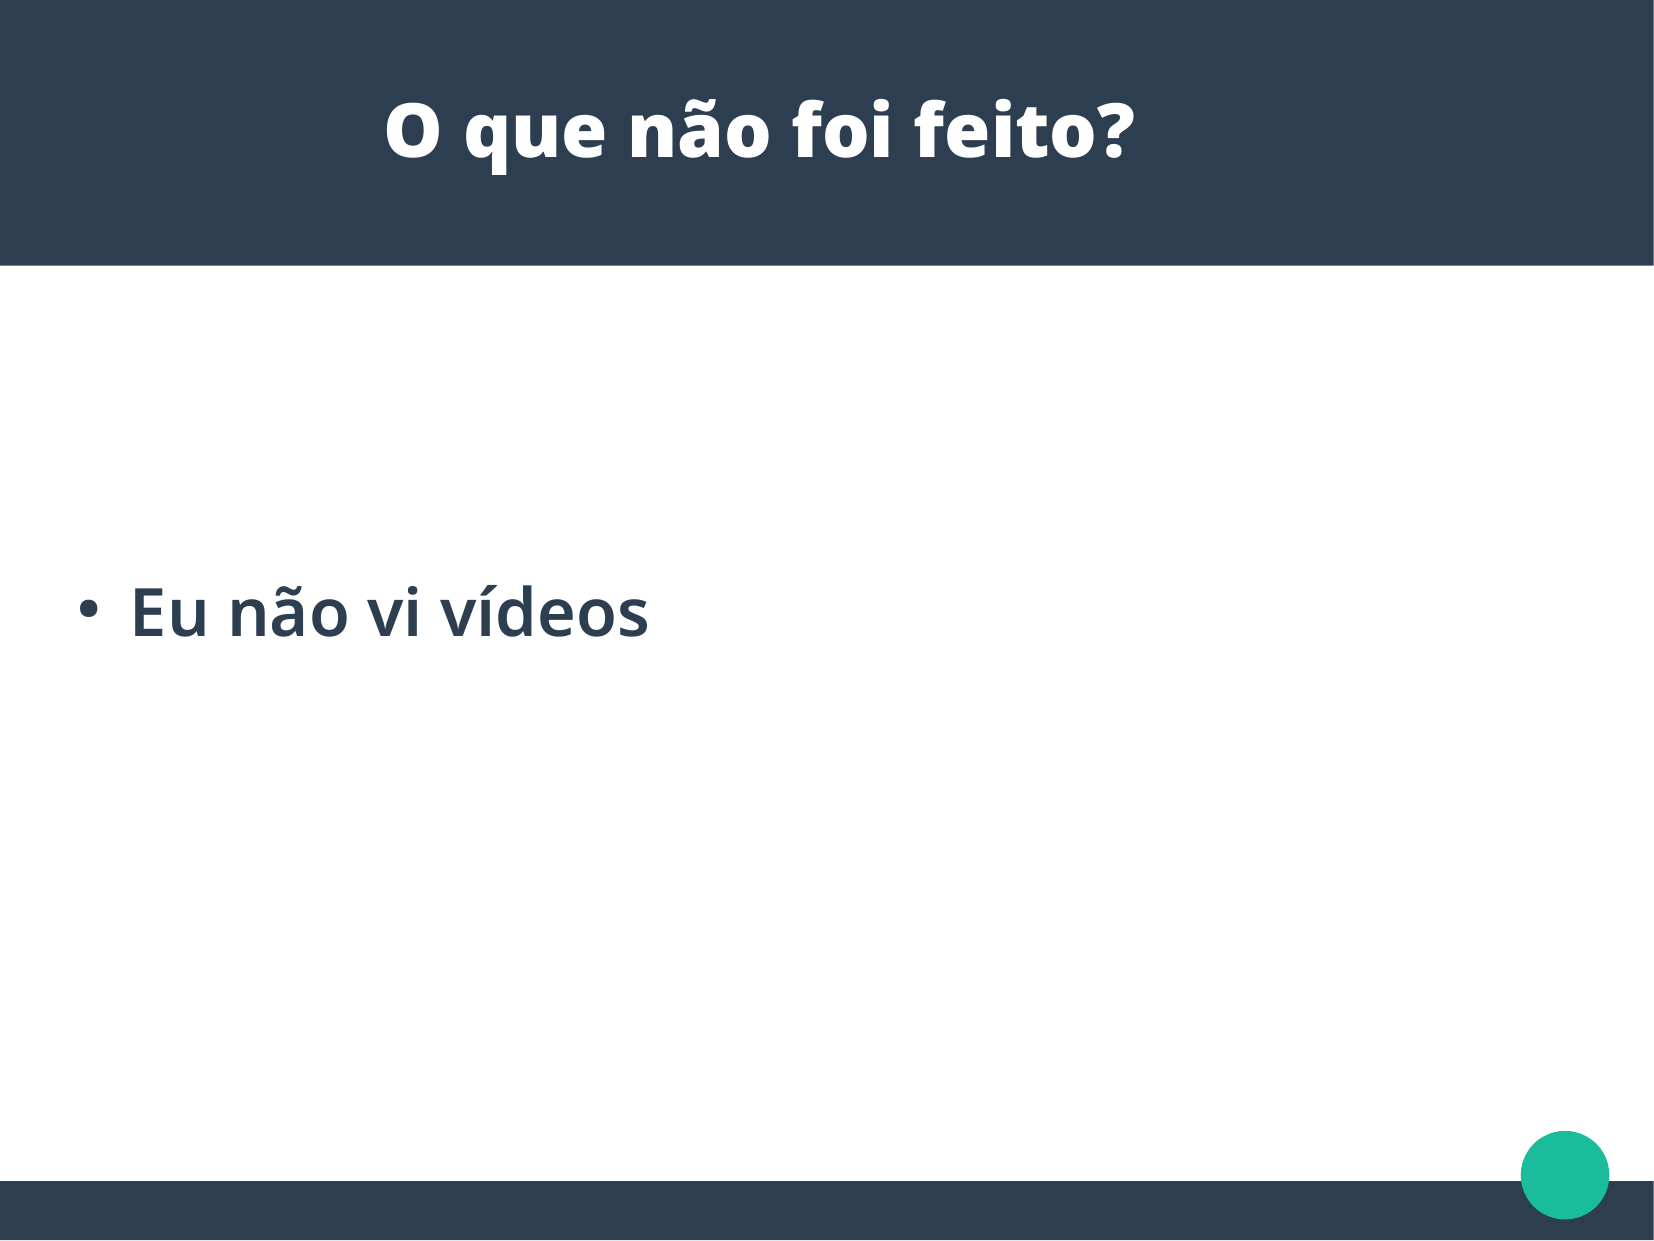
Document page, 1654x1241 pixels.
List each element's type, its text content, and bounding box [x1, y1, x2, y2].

title O que não foi feito? [383, 49, 1247, 207]
list Eu não vi vídeos [59, 324, 1595, 1152]
